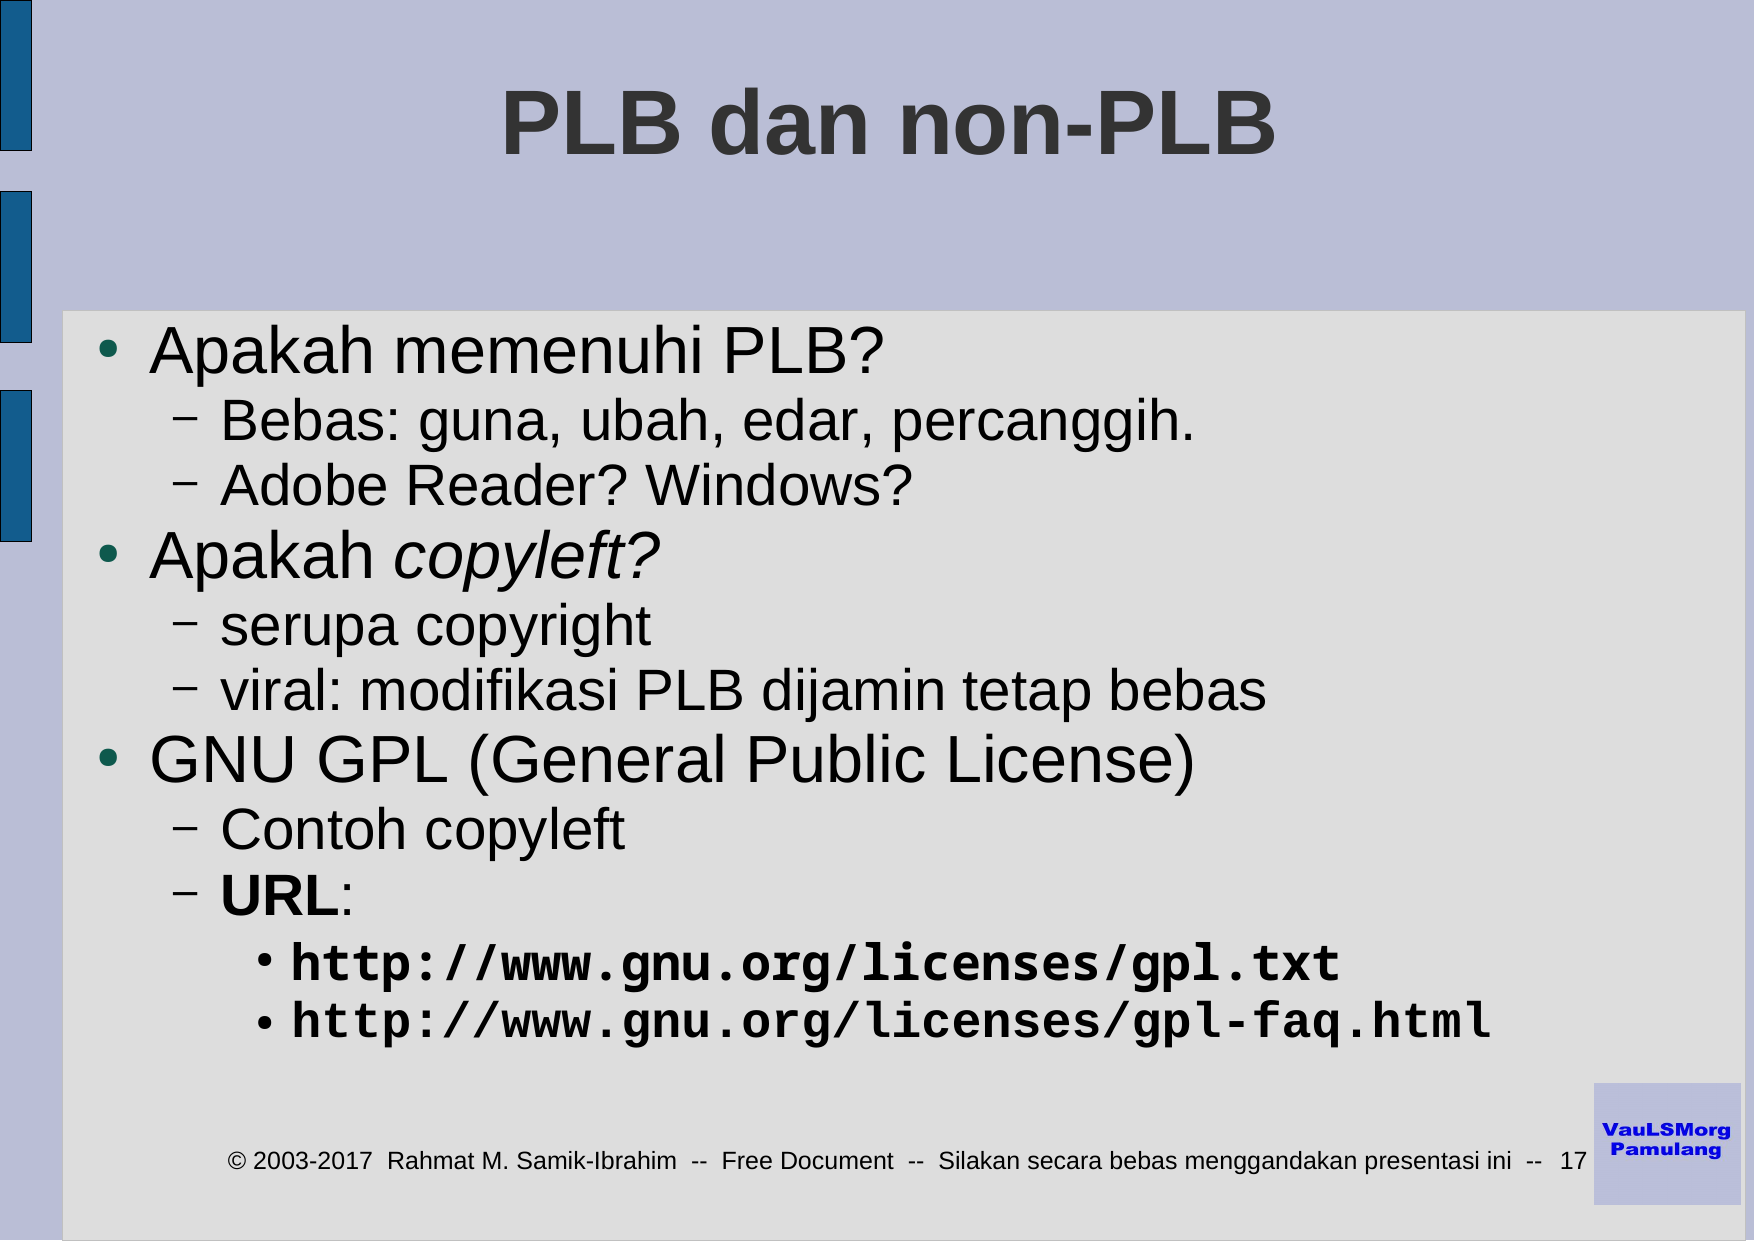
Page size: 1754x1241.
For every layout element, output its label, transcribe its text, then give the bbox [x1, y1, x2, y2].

title PLB dan non-PLB [55, 50, 1725, 195]
picture [1594, 1083, 1741, 1205]
list Apakah memenuhi PLB? Bebas: guna, ubah, edar, percanggih. Adobe Reader? Windows? Apakah copyleft? serupa copyright viral: modifikasi PLB dijamin tetap bebas GNU GPL (General Public License) Contoh copyleft URL: http://www.gnu.org/licenses/gpl.txt http://www.gnu.org/licenses/gpl-faq.html [78, 312, 1700, 1047]
